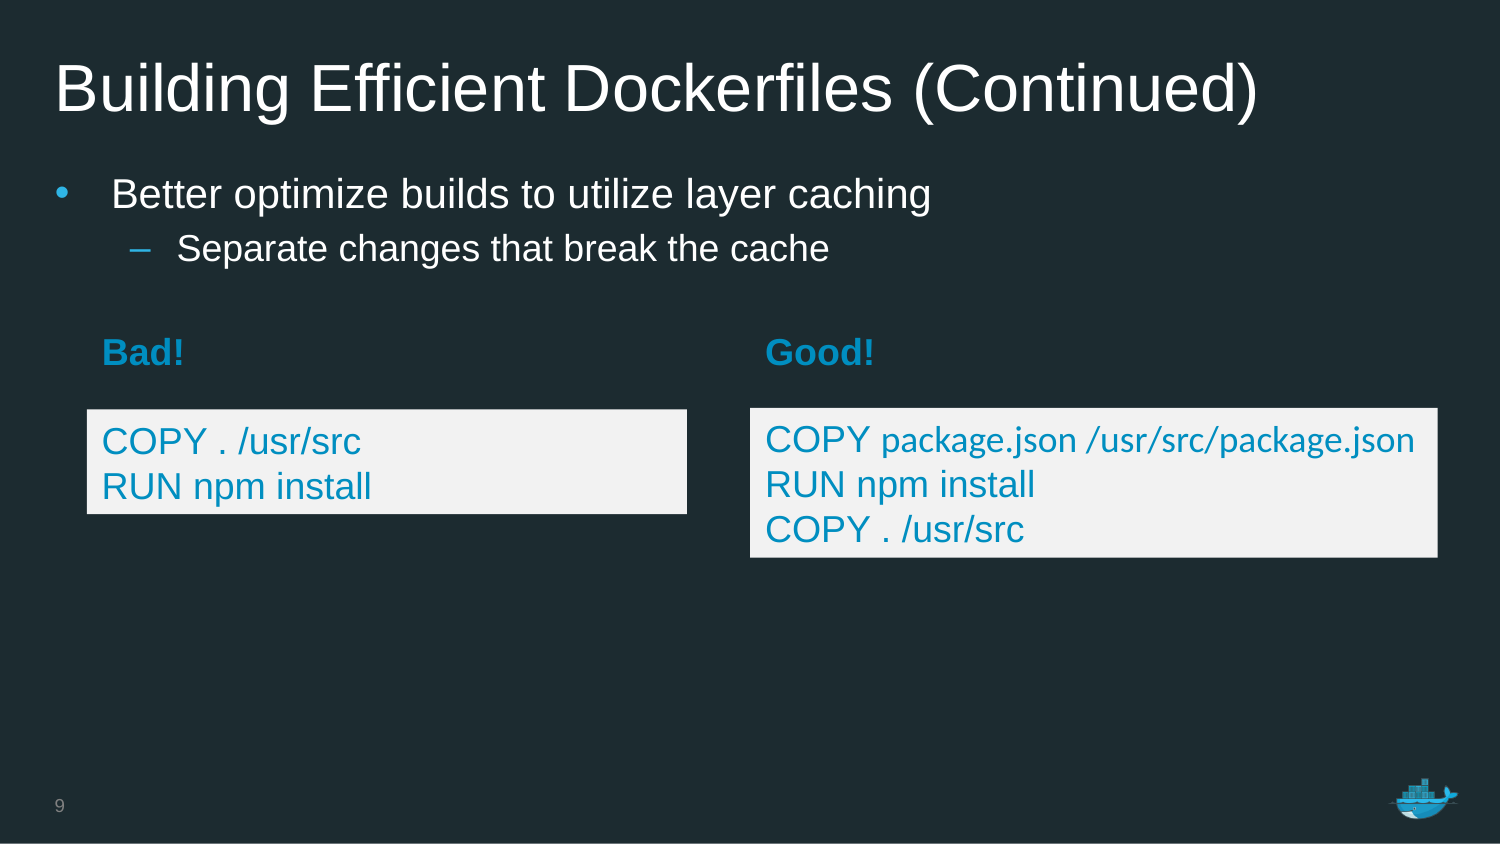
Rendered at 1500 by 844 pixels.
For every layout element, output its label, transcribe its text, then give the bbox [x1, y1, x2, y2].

text_box Bad! [87, 320, 637, 381]
title Building Efficient Dockerfiles (Continued) [39, 34, 1458, 135]
text_box COPY . /usr/src RUN npm install [86, 409, 687, 515]
picture [1387, 778, 1459, 821]
list Better optimize builds to utilize layer caching Separate changes that break the cache [39, 159, 1458, 310]
text_box Good! [750, 320, 1301, 381]
slide_number <number> [39, 782, 390, 828]
text_box COPY package.json /usr/src/package.json RUN npm install COPY . /usr/src [750, 407, 1438, 558]
